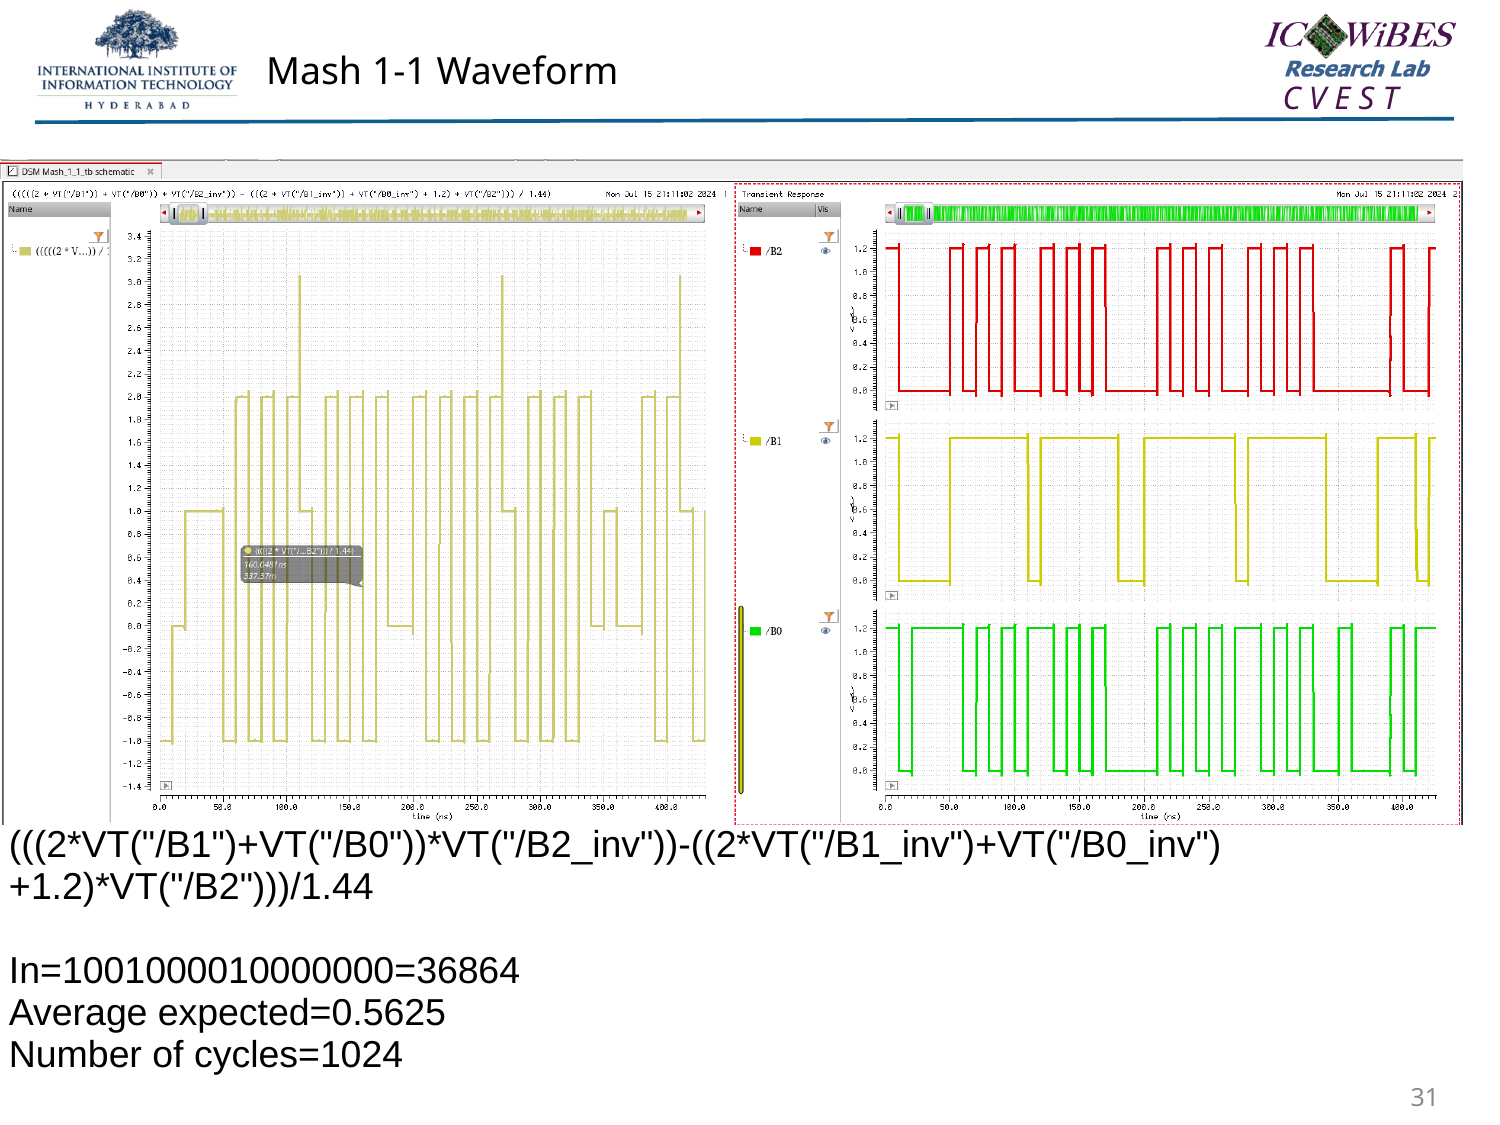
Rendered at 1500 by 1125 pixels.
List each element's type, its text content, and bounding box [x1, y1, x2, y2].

text_box (((2*VT("/B1")+VT("/B0"))*VT("/B2_inv"))-((2*VT("/B1_inv")+VT("/B0_inv")+1.2)*VT("/B2")))/1.44 In=1001000010000000=36864 Average expected=0.5625 Number of cycles=1024 [0, 816, 1426, 1125]
slide_number <number> [1426, 1074, 1455, 1123]
picture [0, 159, 1463, 826]
picture [1261, 12, 1458, 82]
picture [31, 2, 247, 115]
title Mash 1-1 Waveform [251, 26, 1195, 113]
